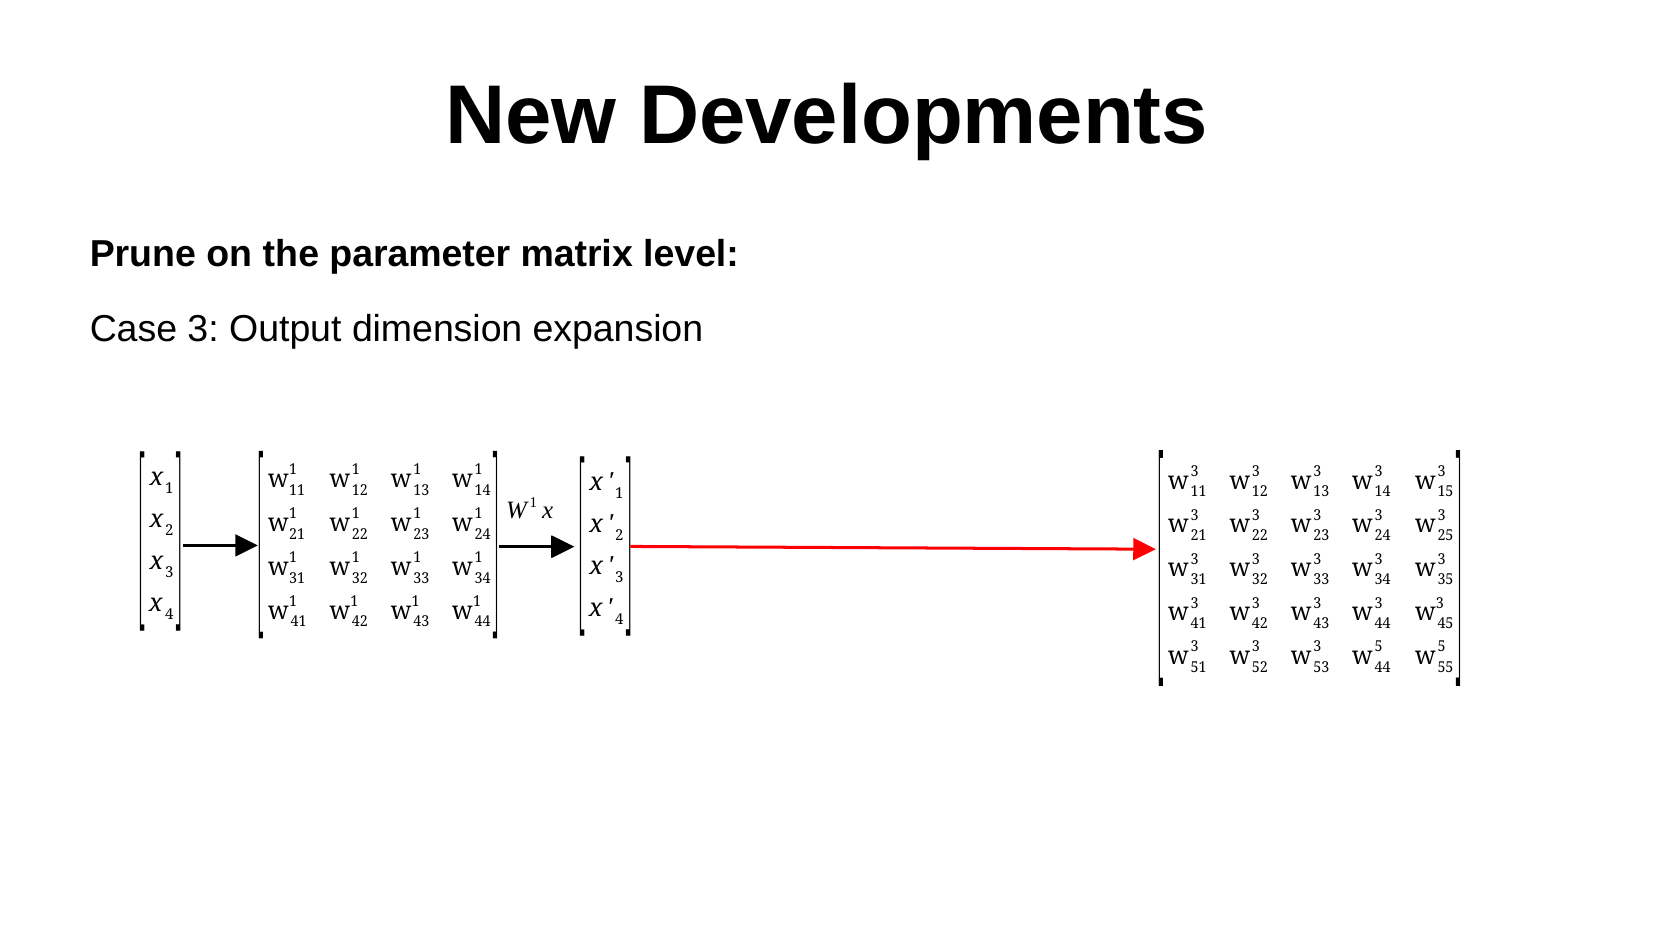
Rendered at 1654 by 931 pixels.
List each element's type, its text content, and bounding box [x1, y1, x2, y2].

text_box Case 3: Output dimension expansion [75, 300, 950, 390]
chart [1157, 450, 1463, 688]
text_box Prune on the parameter matrix level: [75, 225, 950, 300]
chart [578, 455, 633, 638]
title New Developments [82, 37, 1571, 193]
chart [257, 450, 560, 640]
chart [138, 450, 183, 633]
